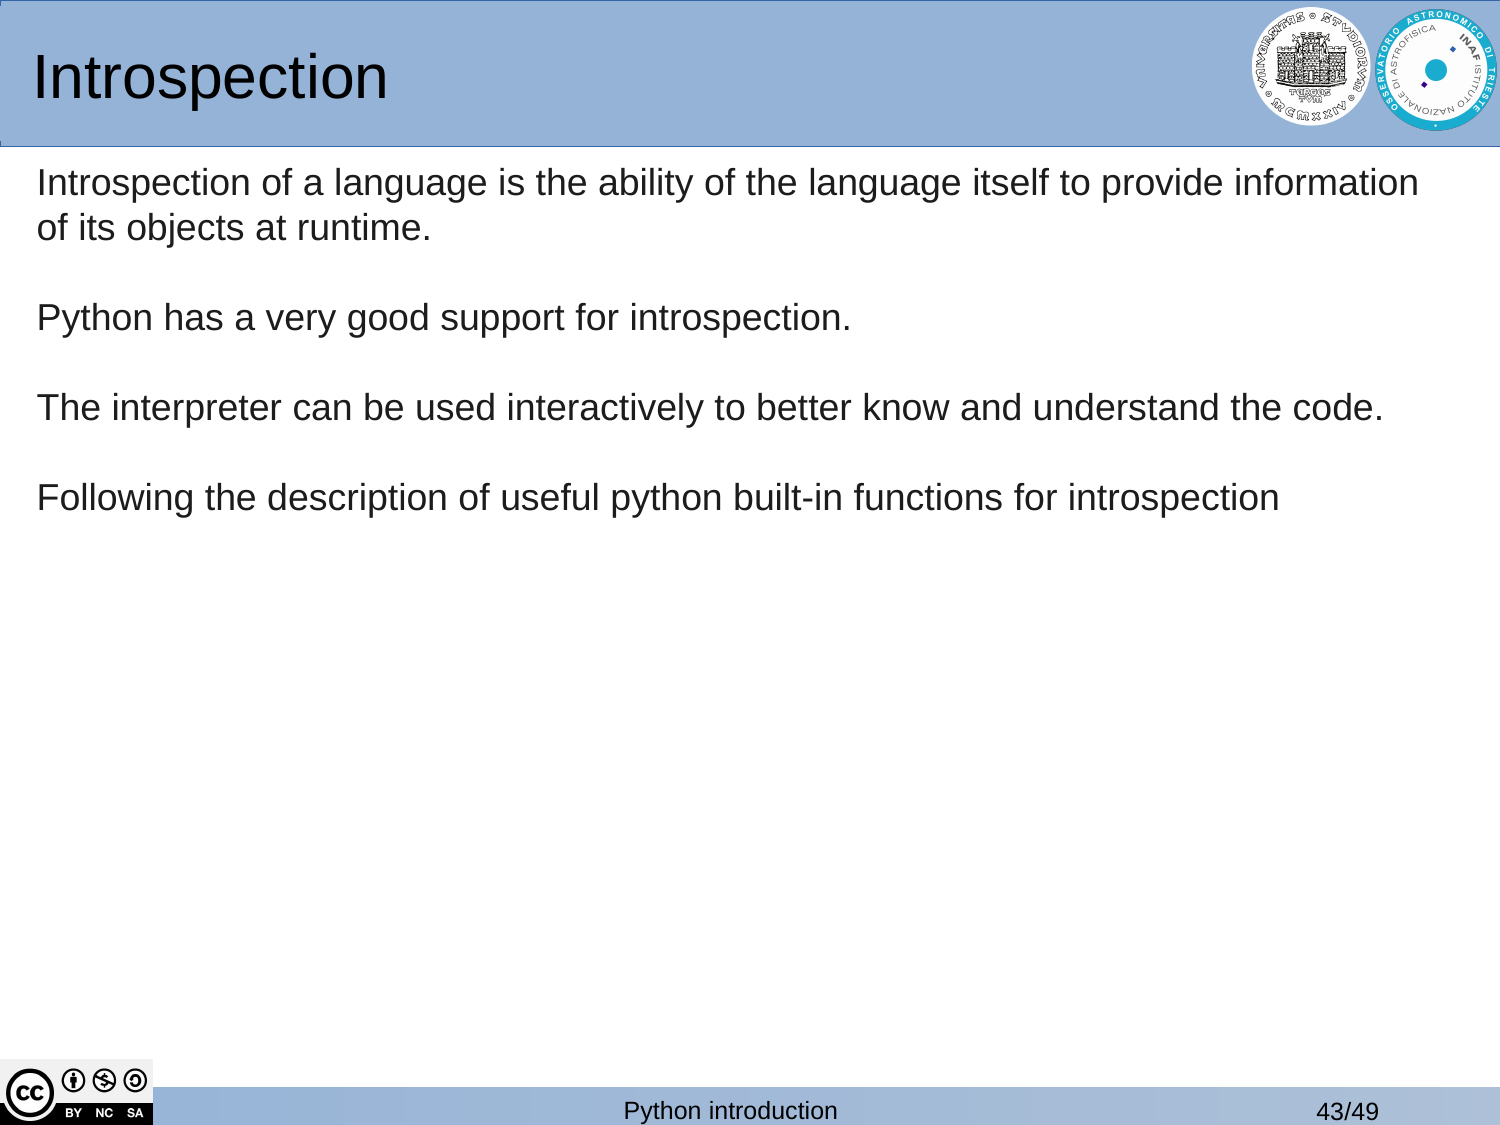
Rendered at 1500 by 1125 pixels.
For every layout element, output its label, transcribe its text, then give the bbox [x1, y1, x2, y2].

picture [1252, 0, 1500, 156]
list Introspection of a language is the ability of the language itself to provide information of its objects at runtime. Python has a very good support for introspection. The interpreter can be used interactively to better know and understand the code. Following the description of useful python built-in functions for introspection [21, 150, 1455, 1087]
picture [0, 1059, 153, 1125]
text_box Introspection [0, 5, 1243, 141]
